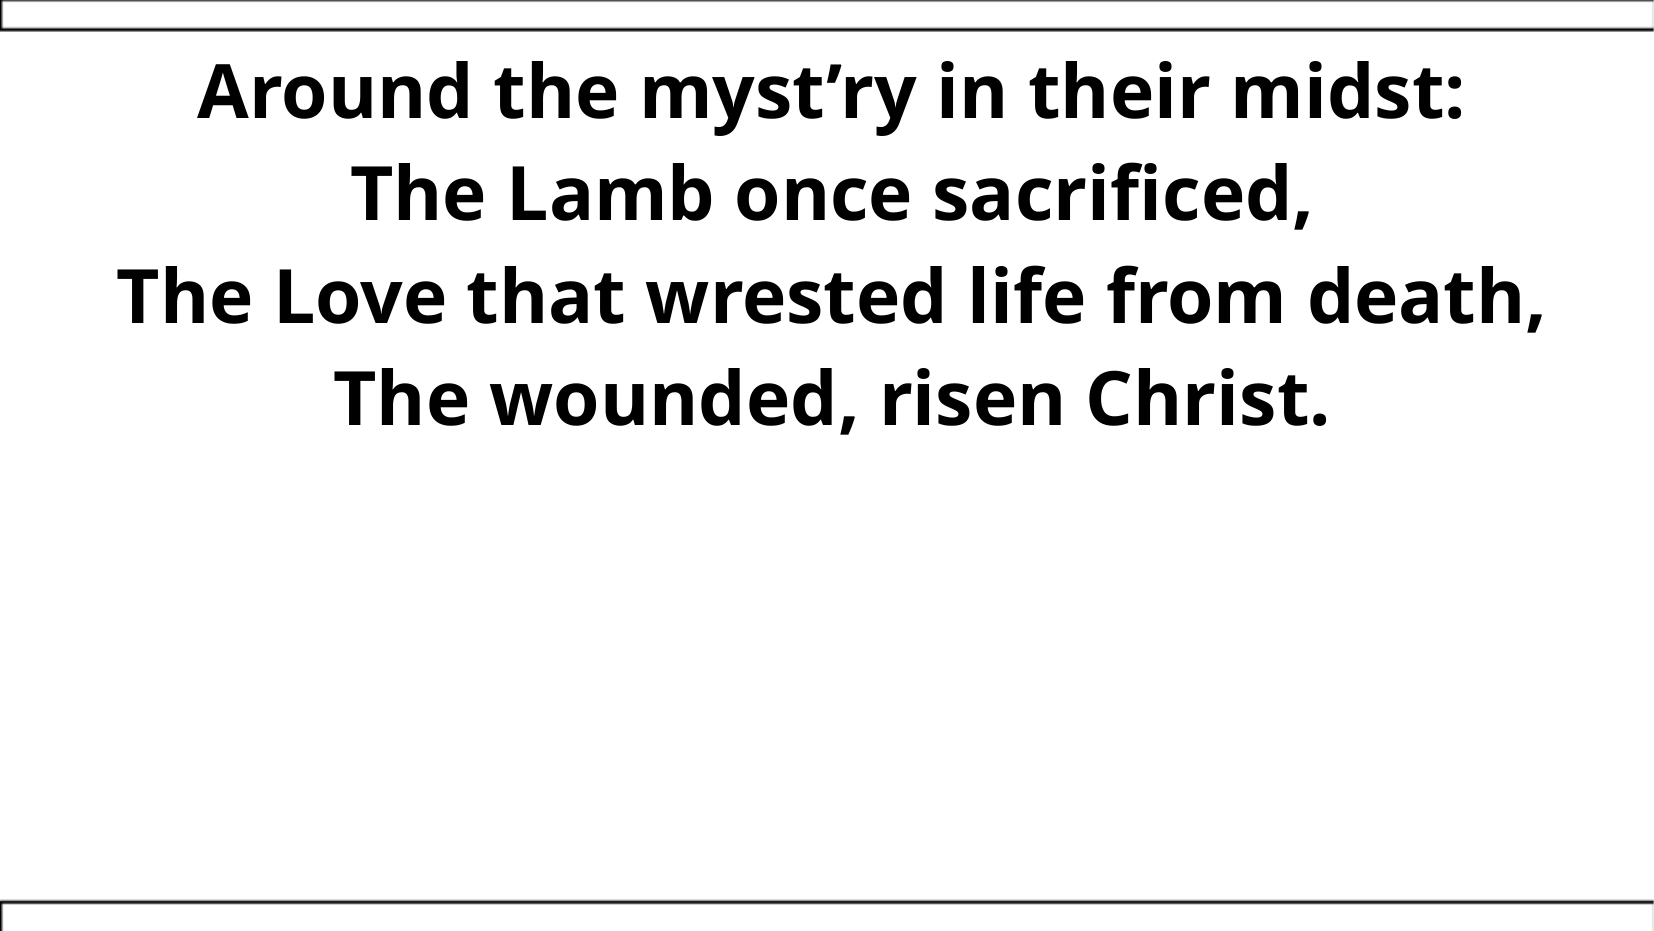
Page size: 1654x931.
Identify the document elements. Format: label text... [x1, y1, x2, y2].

picture [0, 0, 1654, 931]
text_box Around the myst’ry in their midst: The Lamb once sacrificed, The Love that wrested life from death, The wounded, risen Christ. [90, 30, 1576, 451]
